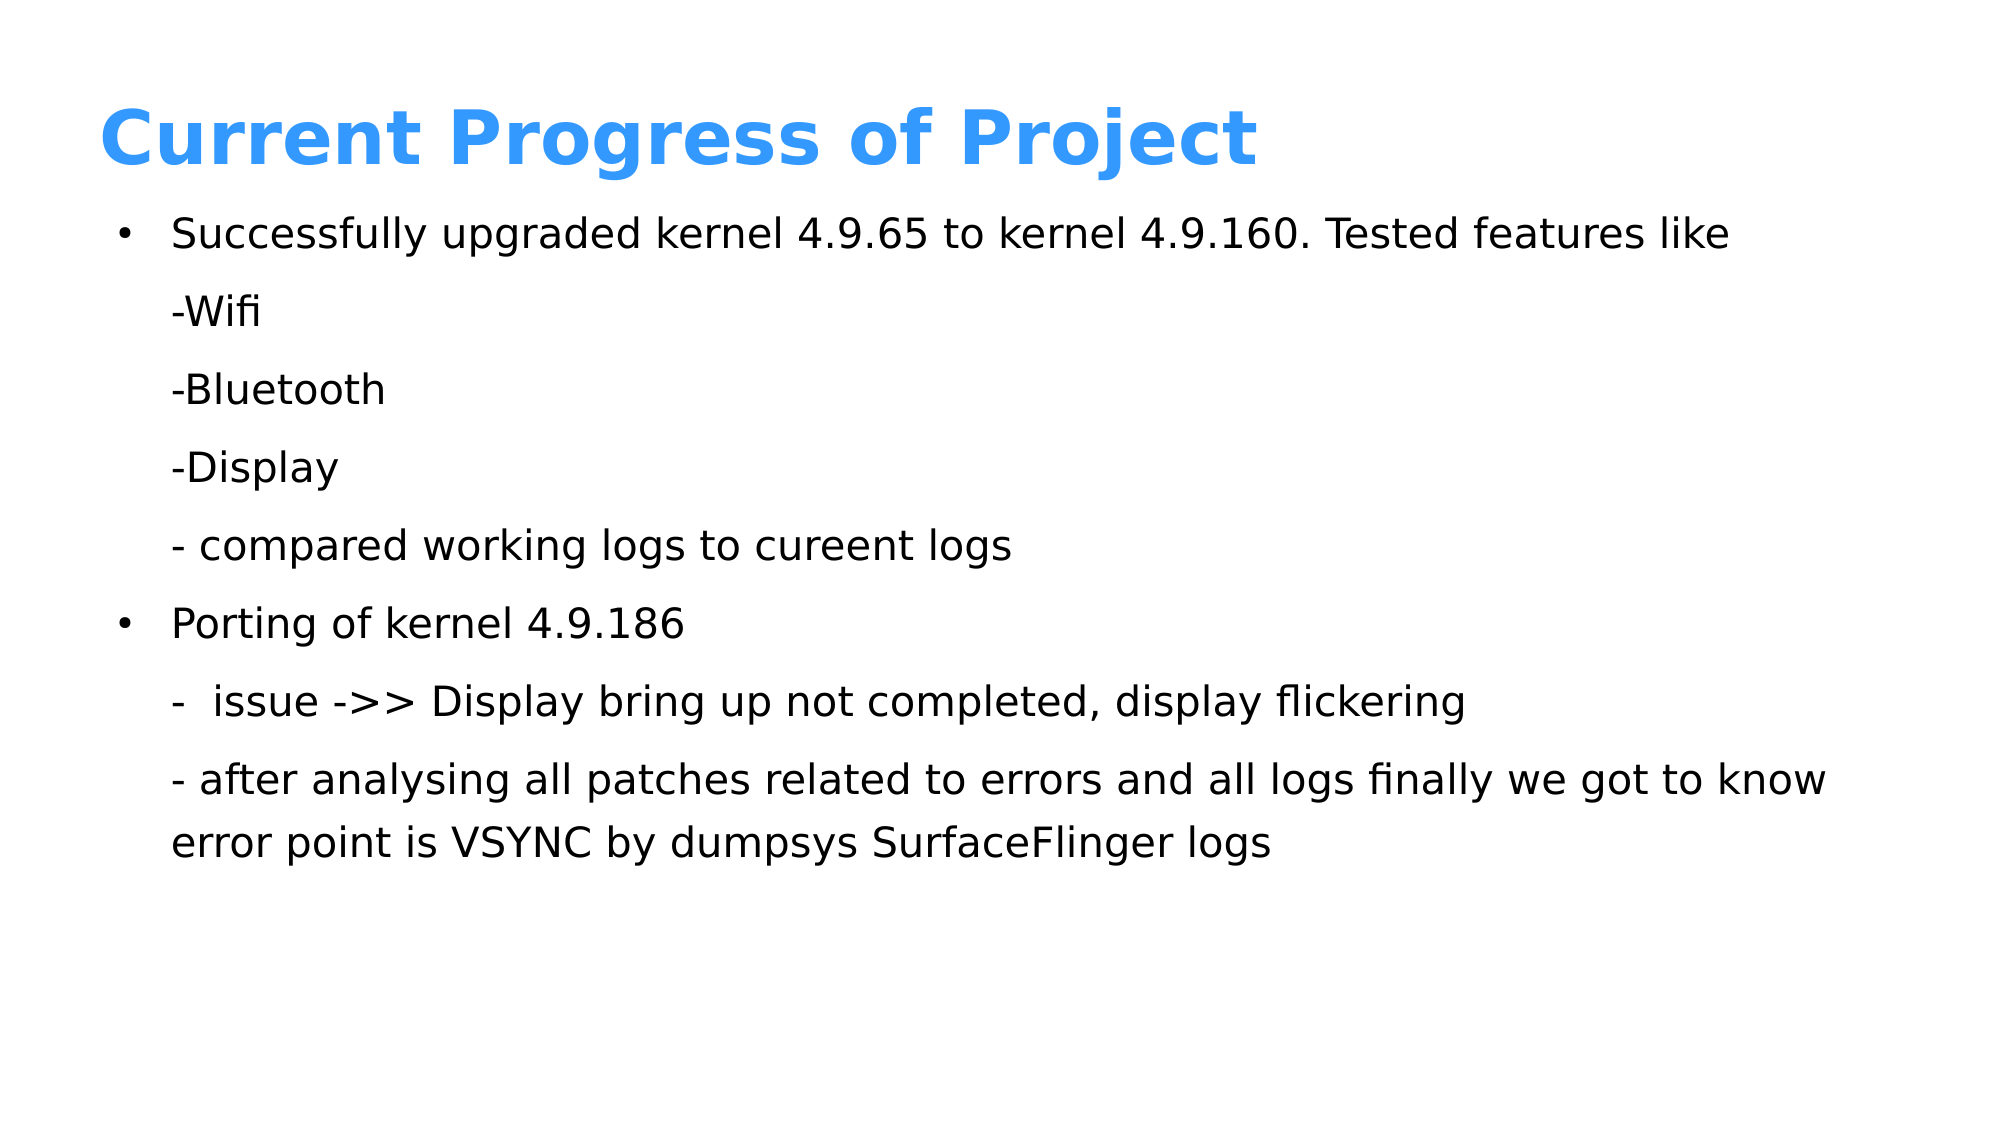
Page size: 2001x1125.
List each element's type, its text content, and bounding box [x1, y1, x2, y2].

title Current Progress of Project [99, 44, 1900, 209]
list Successfully upgraded kernel 4.9.65 to kernel 4.9.160. Tested features like -Wifi -Bluetooth -Display - compared working logs to cureent logs Porting of kernel 4.9.186 - issue ->> Display bring up not completed, display flickering - after analysing all patches related to errors and all logs finally we got to know error point is VSYNC by dumpsys SurfaceFlinger logs [99, 209, 1900, 872]
